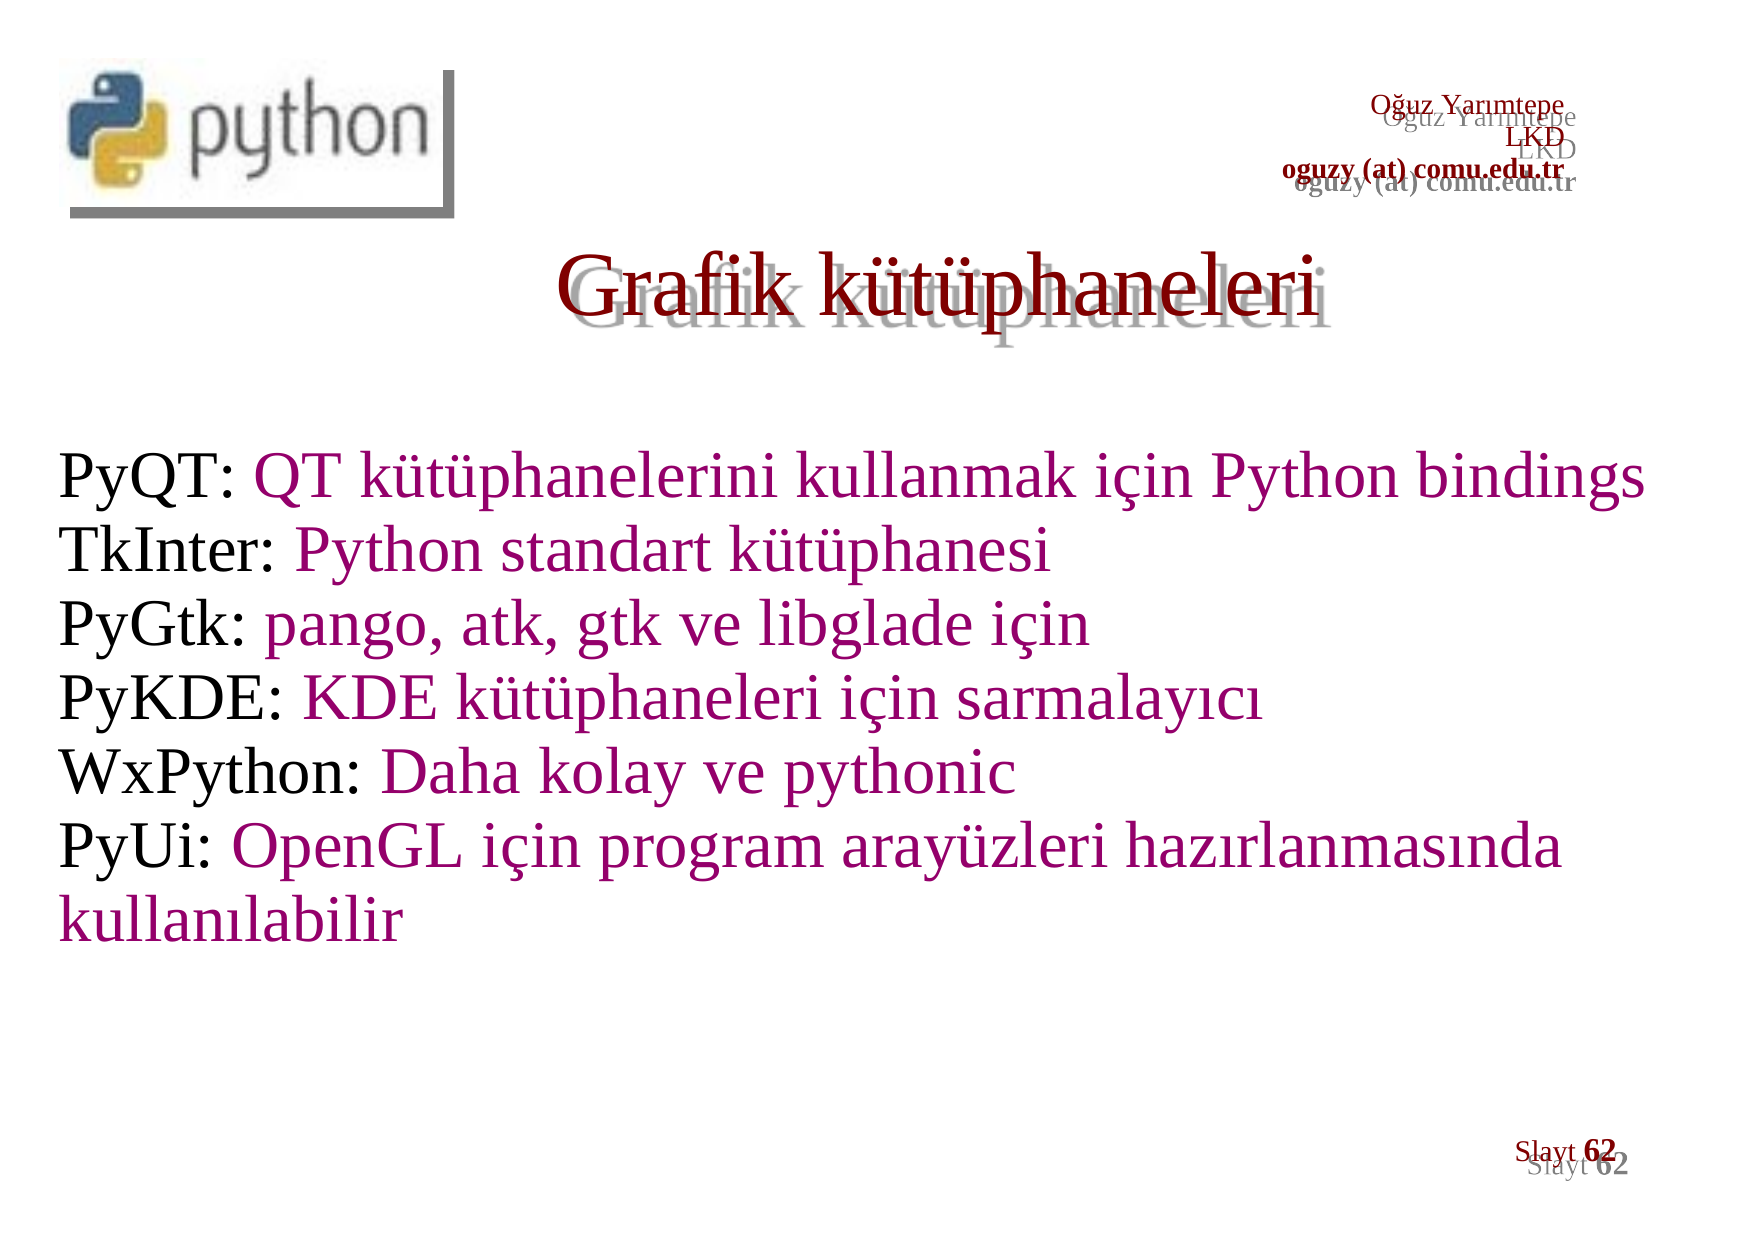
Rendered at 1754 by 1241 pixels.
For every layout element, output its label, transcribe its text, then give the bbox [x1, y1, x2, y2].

title Grafik kütüphaneleri [194, 214, 1684, 355]
picture [59, 58, 443, 207]
subtitle PyQT: QT kütüphanelerini kullanmak için Python bindings TkInter: Python standart kütüphanesi PyGtk: pango, atk, gtk ve libglade için PyKDE: KDE kütüphaneleri için sarmalayıcı WxPython: Daha kolay ve pythonic PyUi: OpenGL için program arayüzleri hazırlanmasında kullanılabilir [59, 360, 1695, 1034]
